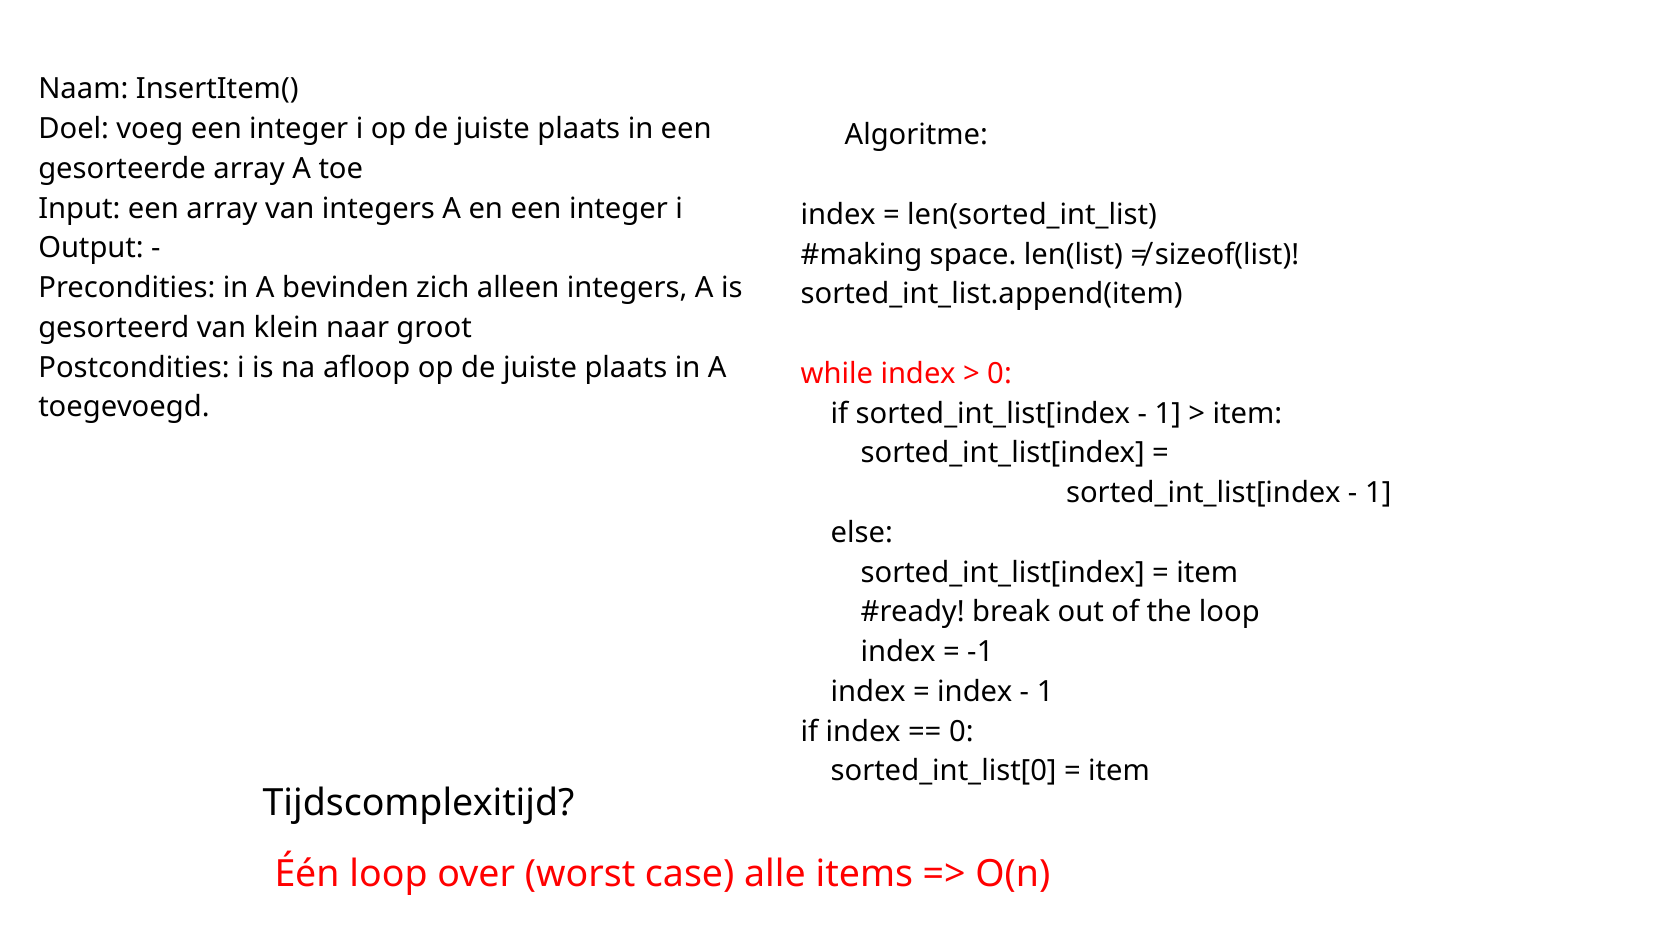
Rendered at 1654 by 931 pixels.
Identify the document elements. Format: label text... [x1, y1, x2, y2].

text_box Naam: InsertItem() Doel: voeg een integer i op de juiste plaats in een gesorteerde array A toe Input: een array van integers A en een integer i Output: - Precondities: in A bevinden zich alleen integers, A is gesorteerd van klein naar groot Postcondities: i is na afloop op de juiste plaats in A toegevoegd. [23, 60, 819, 815]
text_box Één loop over (worst case) alle items => O(n) [259, 838, 1302, 897]
text_box Algoritme: index = len(sorted_int_list) #making space. len(list) ≠ sizeof(list)! sorted_int_list.append(item) while index > 0: if sorted_int_list[index - 1] > item: sorted_int_list[index] = sorted_int_list[index - 1] else: sorted_int_list[index] = item #ready! break out of the loop index = -1 index = index - 1 if index == 0: sorted_int_list[0] = item [755, 106, 1574, 704]
text_box Tijdscomplexitijd? [248, 767, 981, 833]
